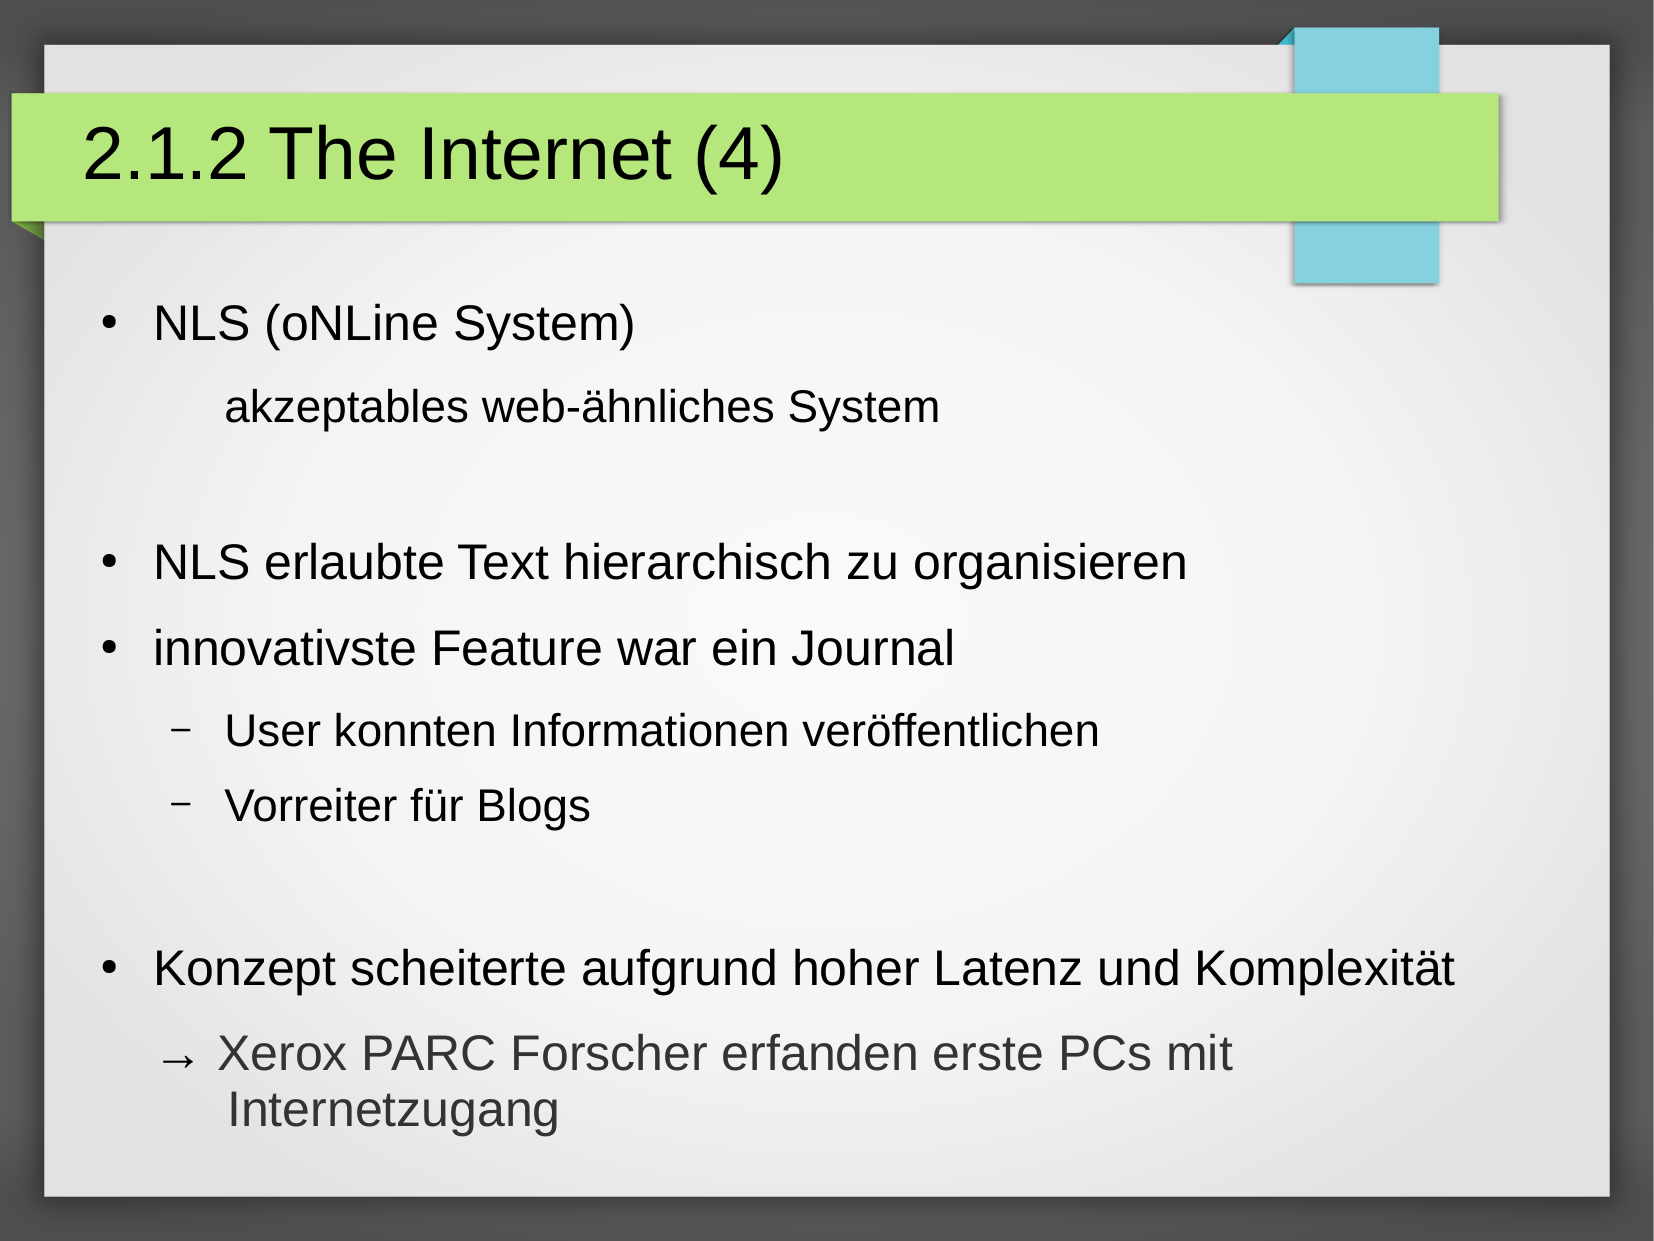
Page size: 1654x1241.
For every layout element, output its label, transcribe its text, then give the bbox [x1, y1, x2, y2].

picture [0, 0, 1654, 1241]
title 2.1.2 The Internet (4) [82, 94, 1264, 213]
list NLS (oNLine System) akzeptables web-ähnliches System NLS erlaubte Text hierarchisch zu organisieren innovativste Feature war ein Journal User konnten Informationen veröffentlichen Vorreiter für Blogs Konzept scheiterte aufgrund hoher Latenz und Komplexität → Xerox PARC Forscher erfanden erste PCs mit Internetzugang [82, 295, 1571, 1182]
